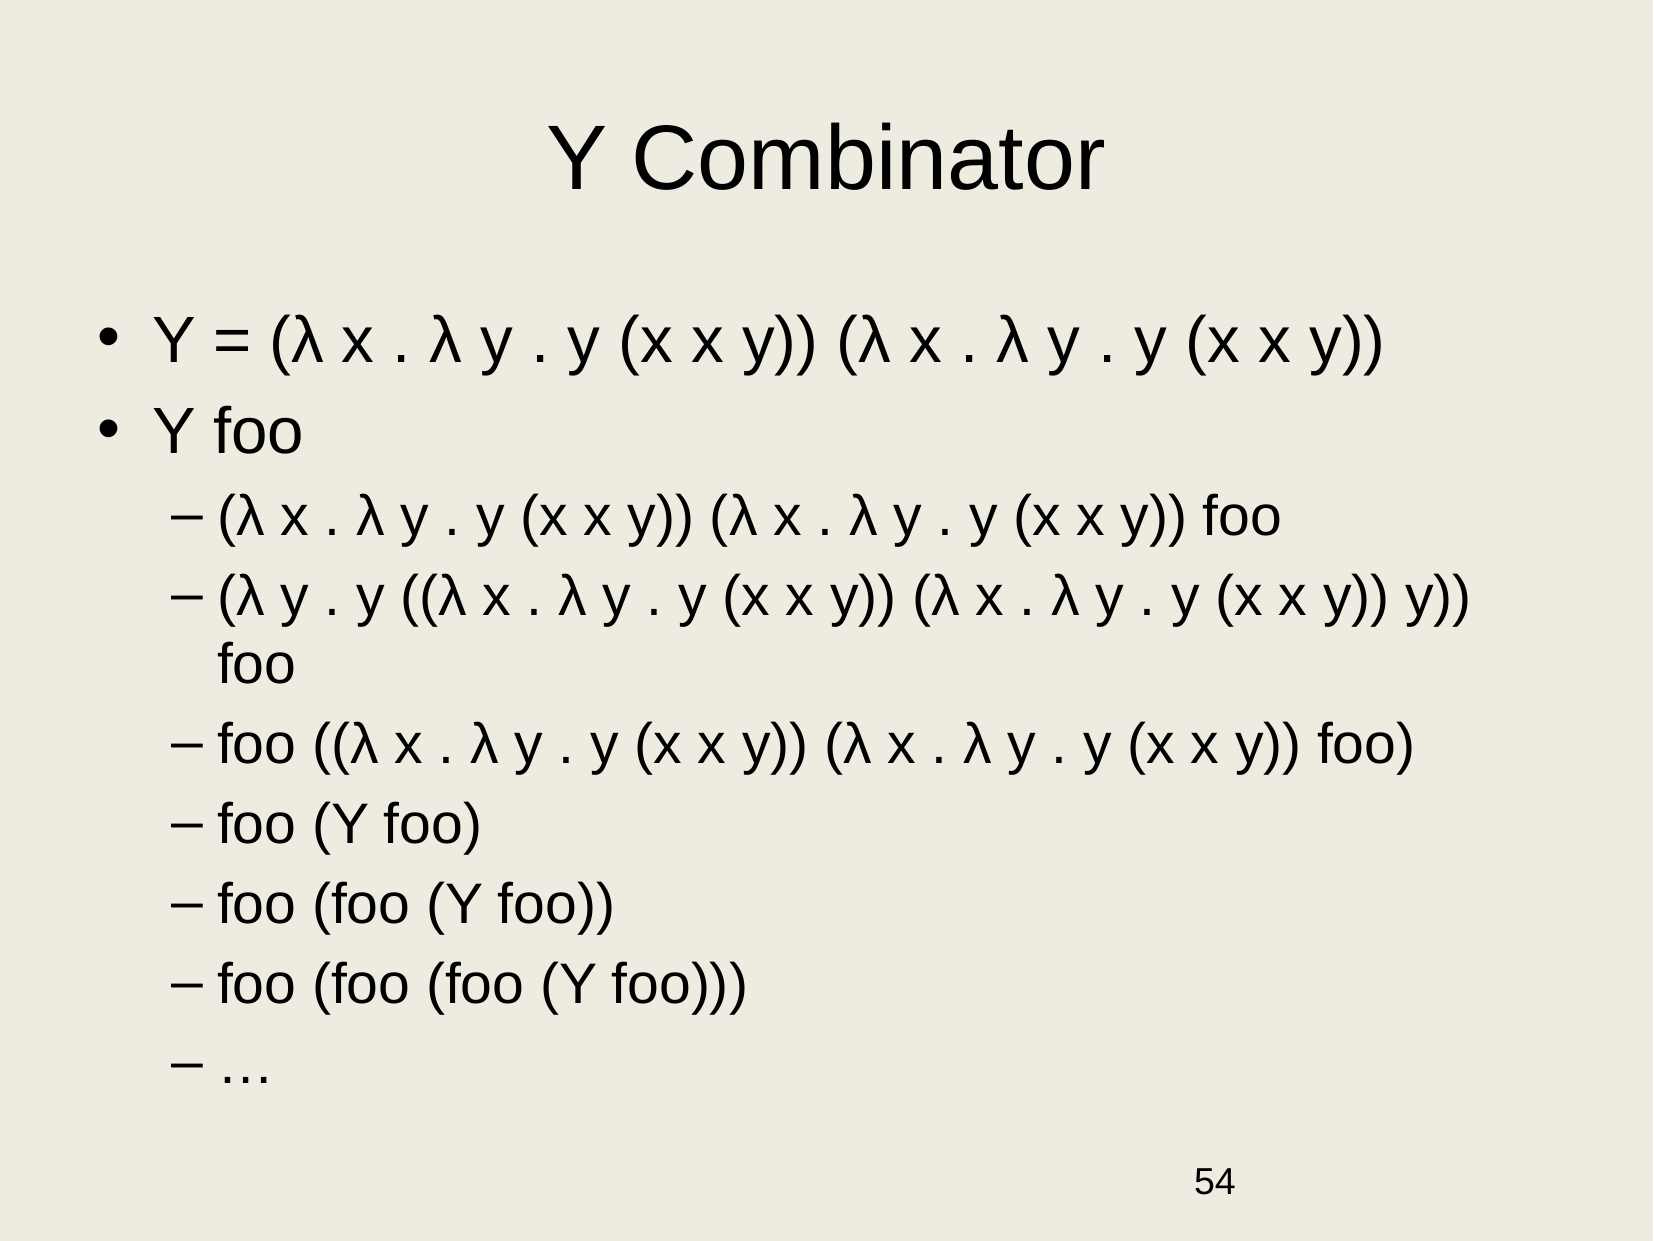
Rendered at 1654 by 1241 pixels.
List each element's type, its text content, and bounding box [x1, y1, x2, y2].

title Y Combinator [82, 49, 1571, 257]
list Y = (λ x . λ y . y (x x y)) (λ x . λ y . y (x x y)) Y foo (λ x . λ y . y (x x y)) (λ x . λ y . y (x x y)) foo (λ y . y ((λ x . λ y . y (x x y)) (λ x . λ y . y (x x y)) y)) foo foo ((λ x . λ y . y (x x y)) (λ x . λ y . y (x x y)) foo) foo (Y foo) foo (foo (Y foo)) foo (foo (foo (Y foo))) … [82, 289, 1571, 1109]
slide_number <number> [1179, 1149, 1565, 1216]
